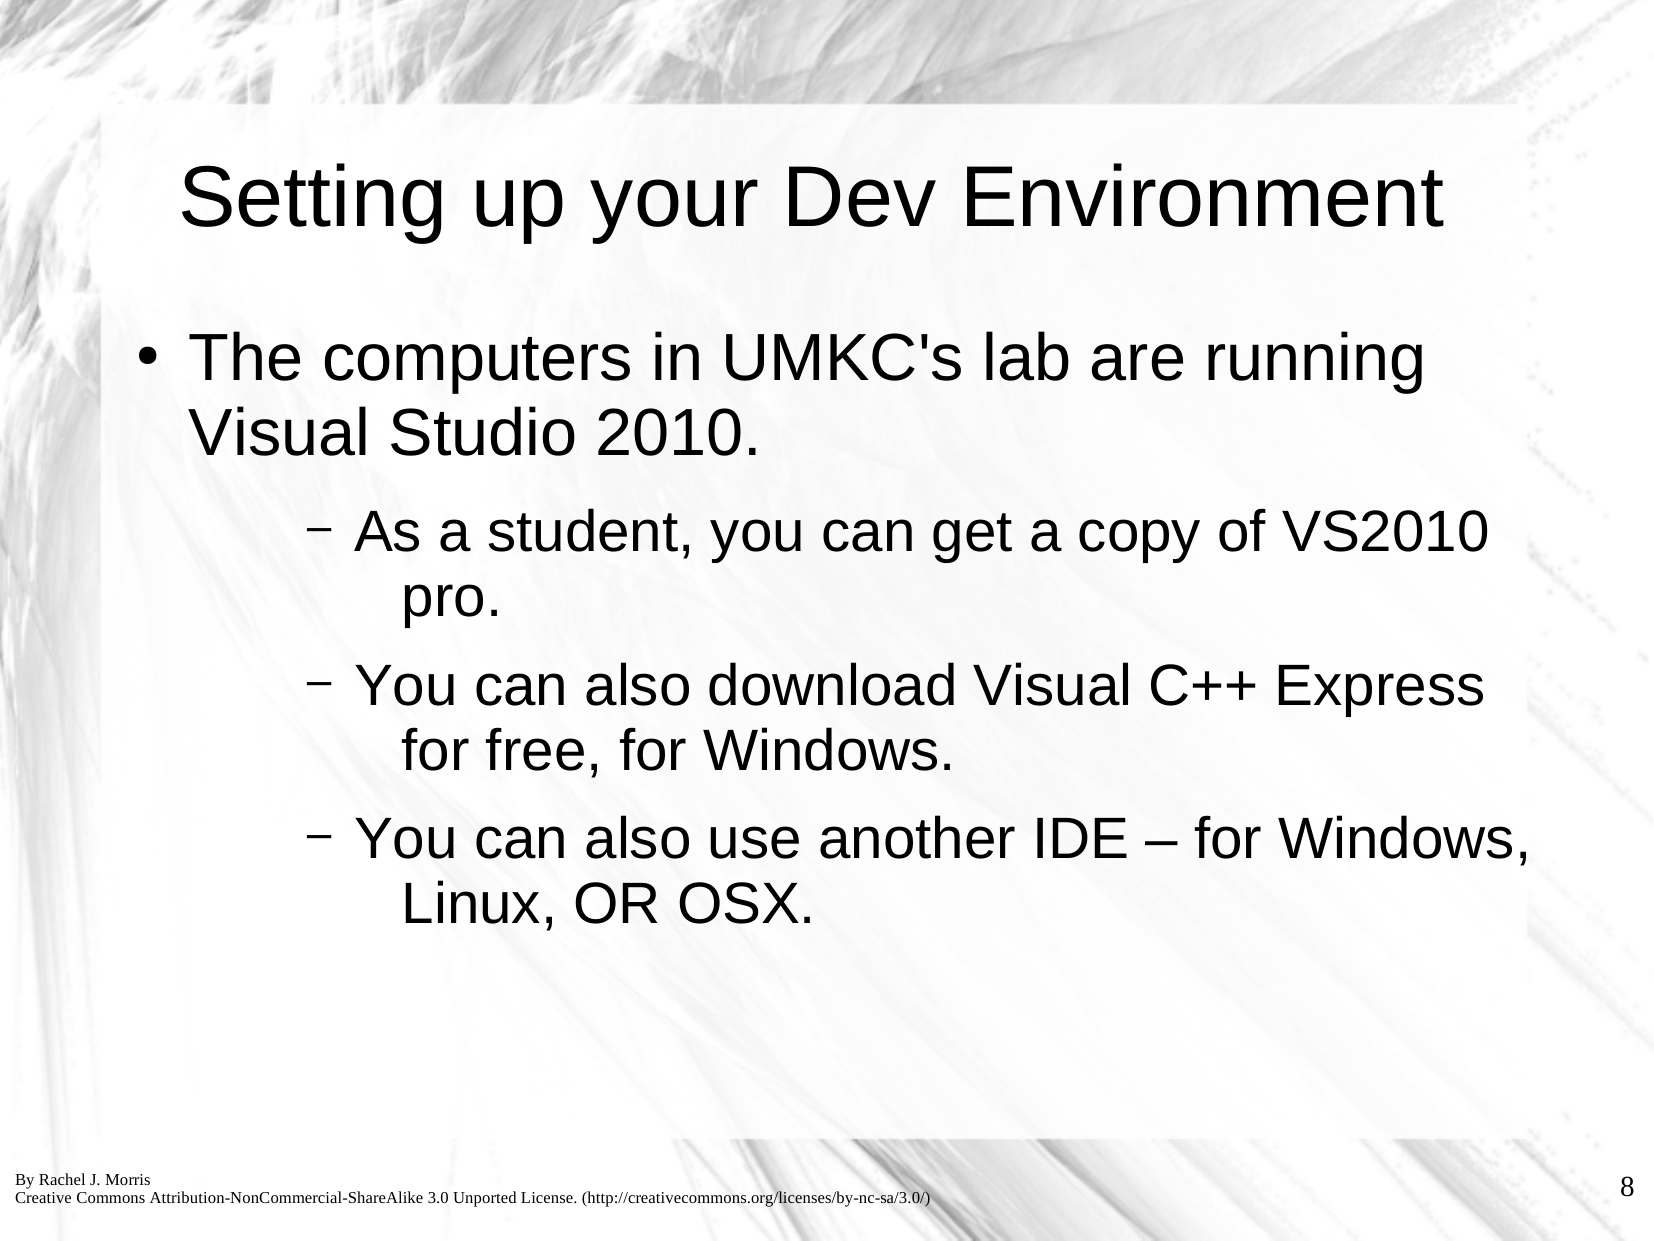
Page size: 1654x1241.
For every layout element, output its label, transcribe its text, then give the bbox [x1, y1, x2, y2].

list The computers in UMKC's lab are running Visual Studio 2010. As a student, you can get a copy of VS2010 pro. You can also download Visual C++ Express for free, for Windows. You can also use another IDE – for Windows, Linux, OR OSX. [118, 319, 1571, 1040]
title Setting up your Dev Environment [118, 112, 1506, 281]
picture [0, 0, 1654, 1241]
